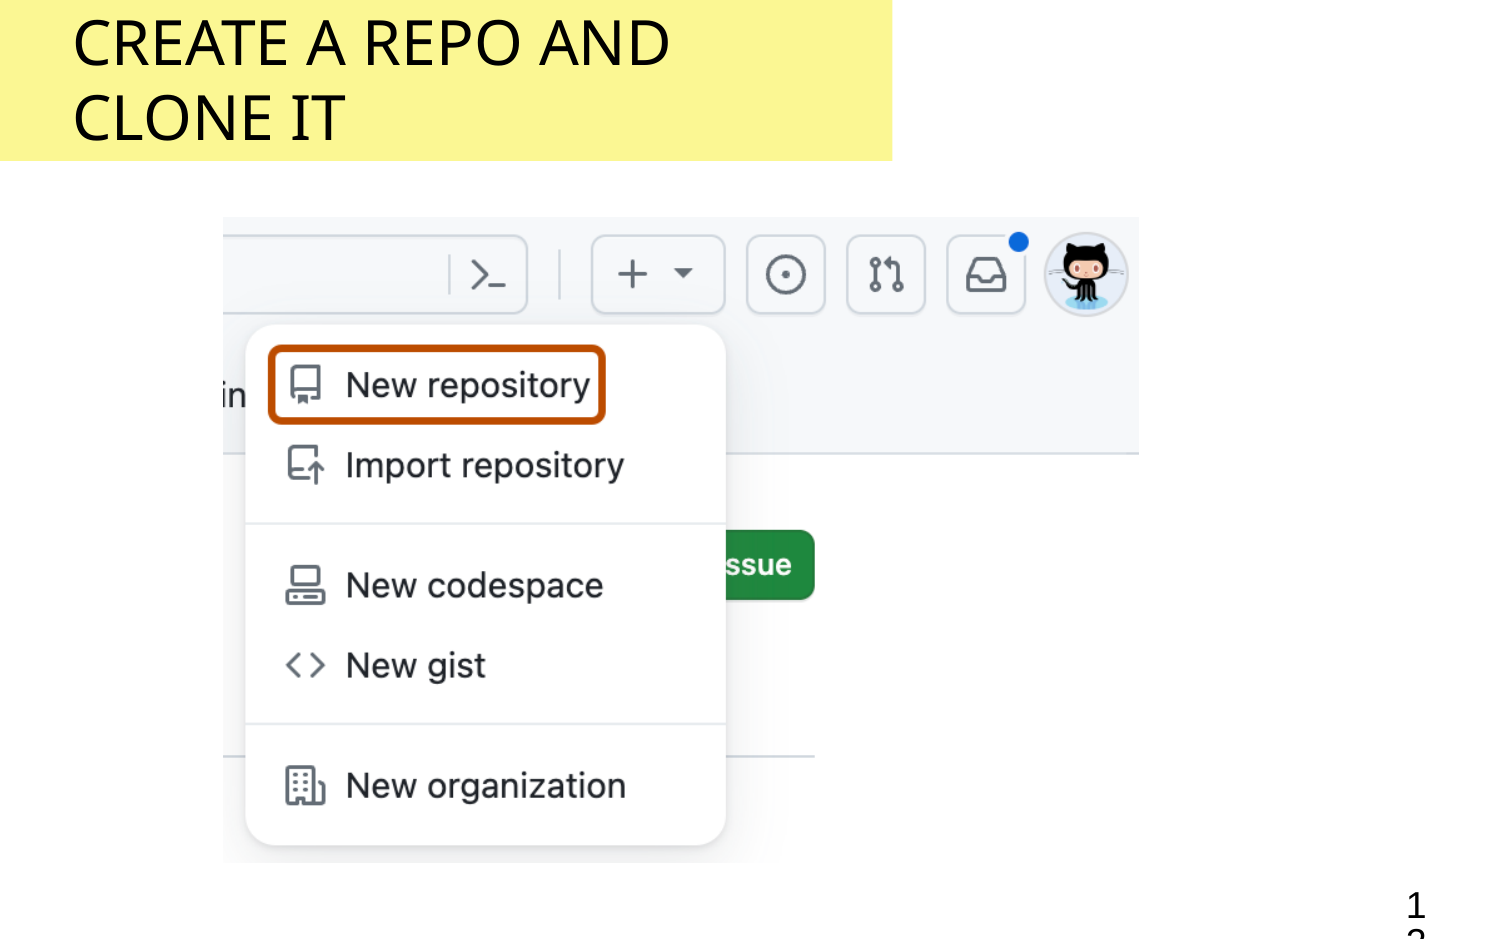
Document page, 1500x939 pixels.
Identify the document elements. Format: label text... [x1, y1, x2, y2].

text_box CREATE A REPO AND CLONE IT [70, 1, 822, 160]
picture [223, 217, 1139, 863]
text_box <number> [1405, 880, 1434, 939]
text_box [0, 0, 893, 161]
